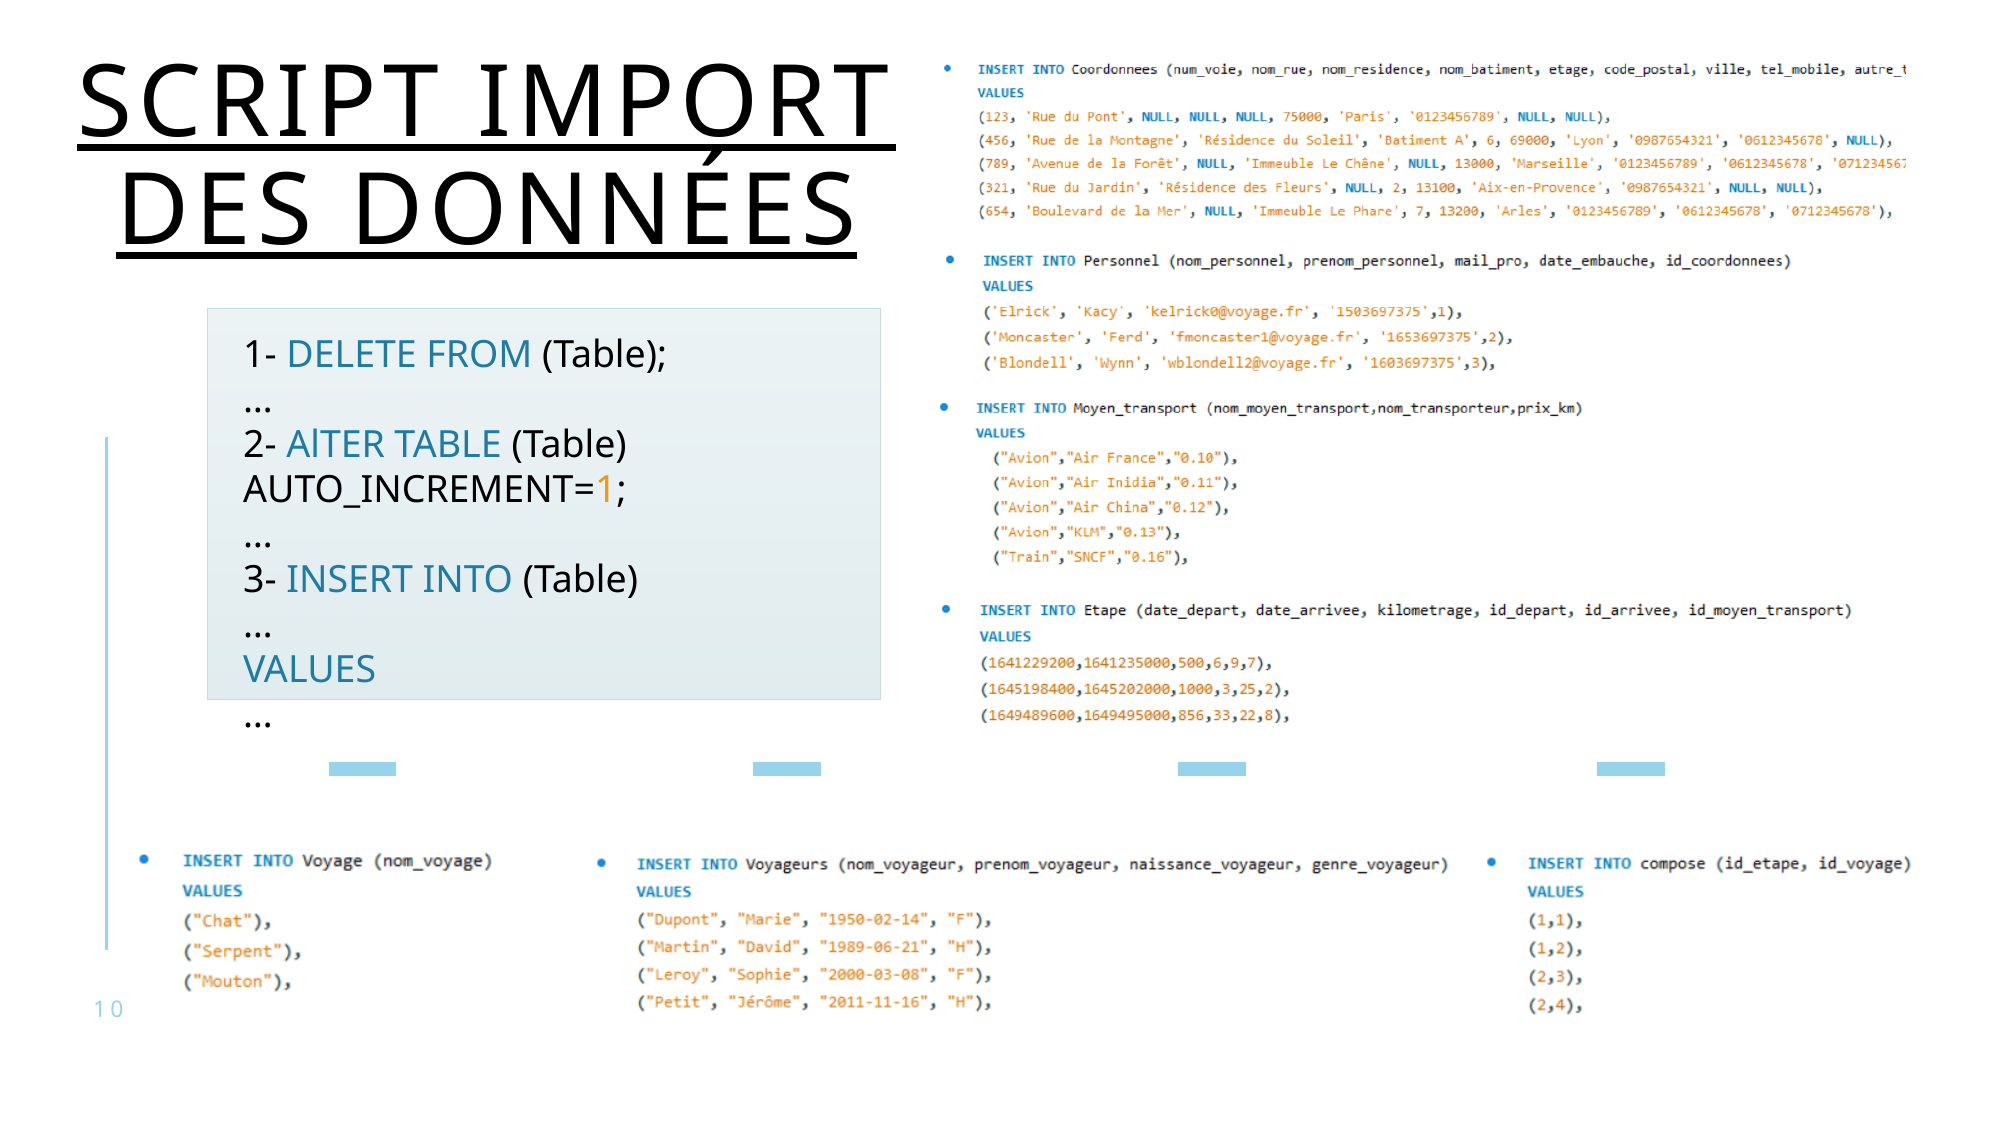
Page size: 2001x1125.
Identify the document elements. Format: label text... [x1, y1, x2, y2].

picture [591, 848, 1462, 1017]
text_box 1- DELETE FROM (Table); … 2- AlTER TABLE (Table) AUTO_INCREMENT=1; … 3- INSERT INTO (Table) … VALUES … [228, 322, 891, 747]
picture [938, 49, 1906, 221]
picture [938, 591, 1868, 723]
picture [1484, 848, 1935, 1017]
text_box [70, 994, 146, 1025]
picture [938, 245, 1805, 371]
text_box [208, 308, 880, 699]
picture [136, 848, 516, 995]
title Script import des données [0, 49, 978, 259]
picture [938, 396, 1601, 567]
